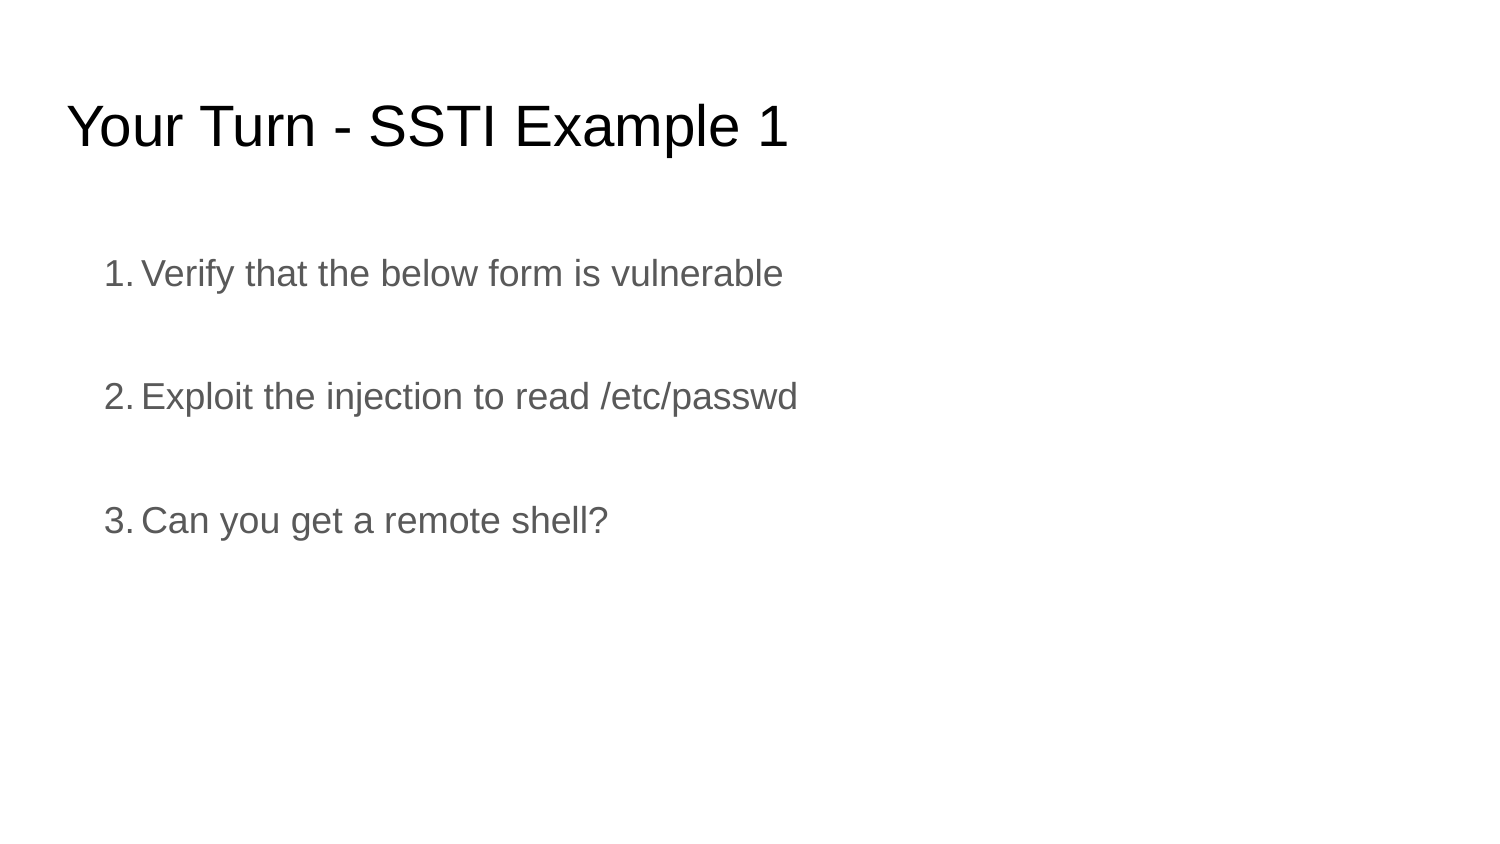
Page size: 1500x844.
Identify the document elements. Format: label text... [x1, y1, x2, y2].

list Verify that the below form is vulnerable Exploit the injection to read /etc/passwd Can you get a remote shell? [51, 189, 1449, 750]
title Your Turn - SSTI Example 1 [51, 72, 1449, 167]
